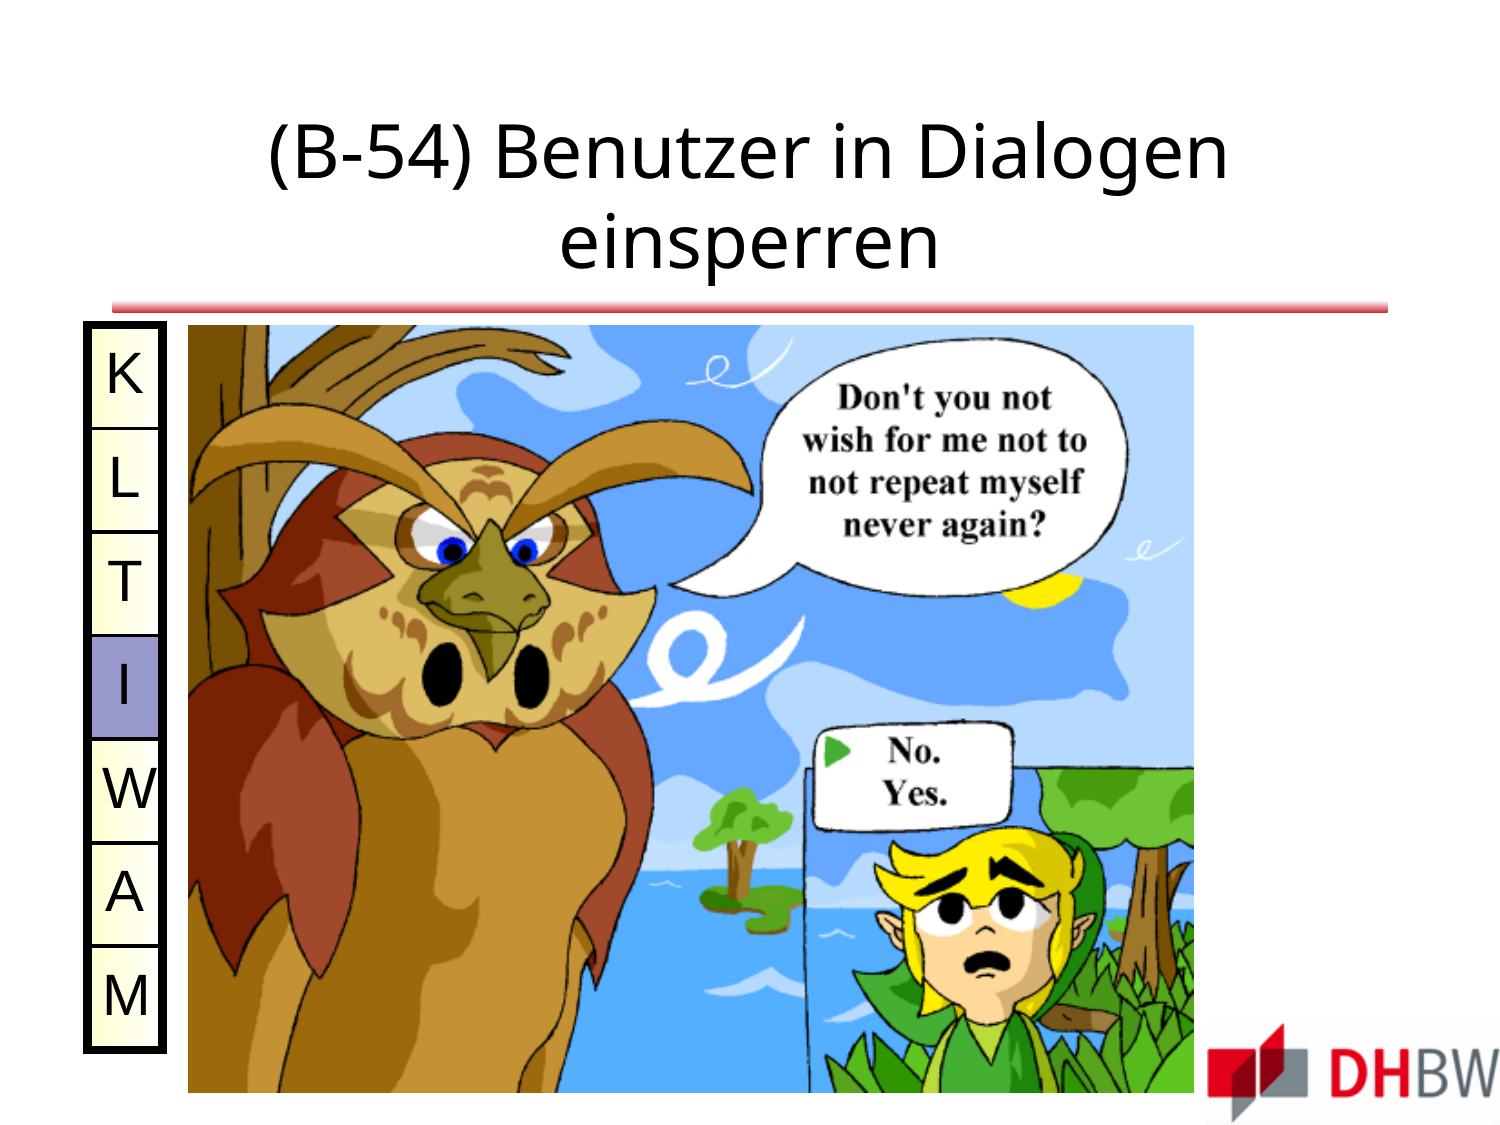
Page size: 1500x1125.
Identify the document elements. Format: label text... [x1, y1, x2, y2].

table_cell W [92, 741, 158, 841]
title (B-54) Benutzer in Dialogen einsperren [112, 96, 1388, 292]
picture [1206, 1021, 1500, 1125]
table_cell I [92, 637, 158, 737]
picture [188, 325, 1194, 1093]
table_cell L [92, 430, 158, 530]
table_cell T [92, 534, 158, 634]
table_header K [92, 329, 158, 427]
table_cell A [92, 845, 158, 944]
table_cell M [92, 948, 158, 1046]
